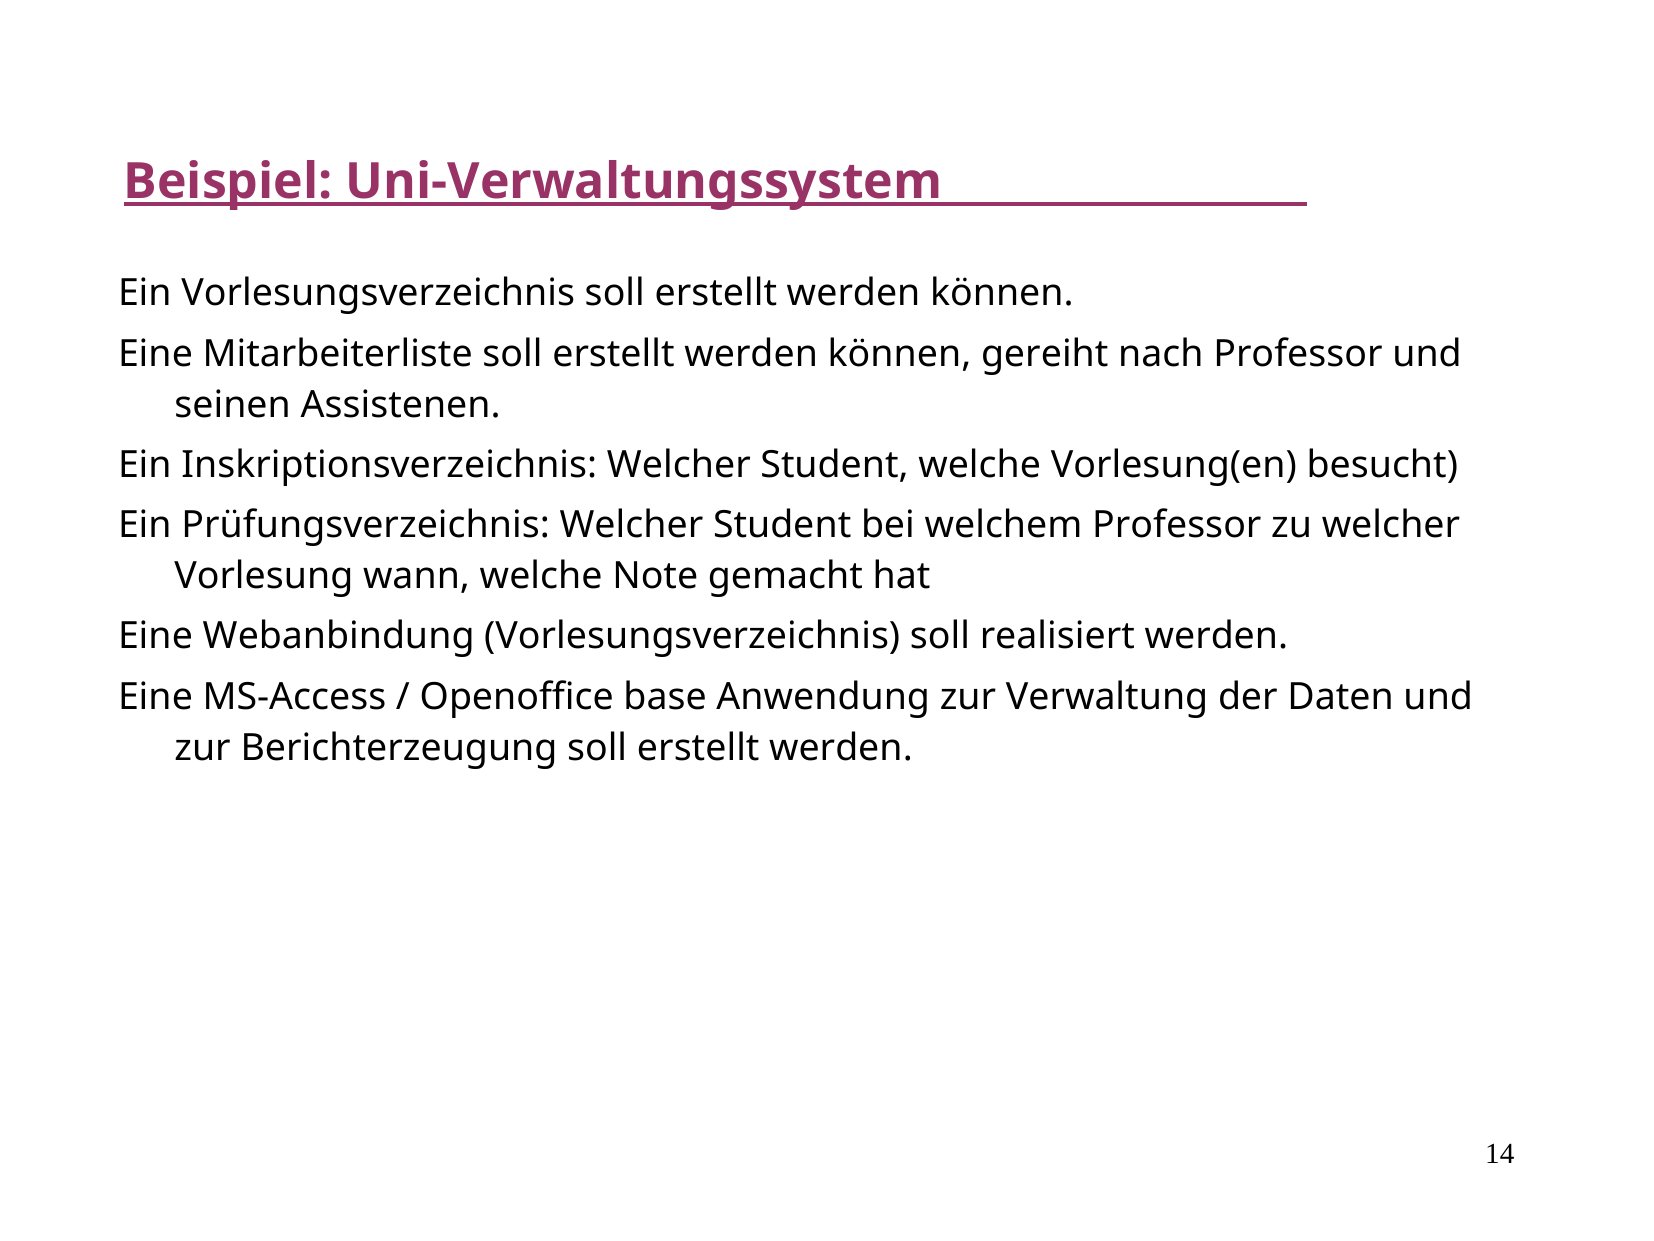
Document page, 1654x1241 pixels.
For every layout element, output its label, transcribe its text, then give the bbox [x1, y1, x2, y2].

title Beispiel: Uni-Verwaltungssystem [124, 117, 1530, 241]
list Ein Vorlesungsverzeichnis soll erstellt werden können. Eine Mitarbeiterliste soll erstellt werden können, gereiht nach Professor und seinen Assistenen. Ein Inskriptionsverzeichnis: Welcher Student, welche Vorlesung(en) besucht) Ein Prüfungsverzeichnis: Welcher Student bei welchem Professor zu welcher Vorlesung wann, welche Note gemacht hat Eine Webanbindung (Vorlesungsverzeichnis) soll realisiert werden. Eine MS-Access / Openoffice base Anwendung zur Verwaltung der Daten und zur Berichterzeugung soll erstellt werden. [118, 265, 1524, 1092]
